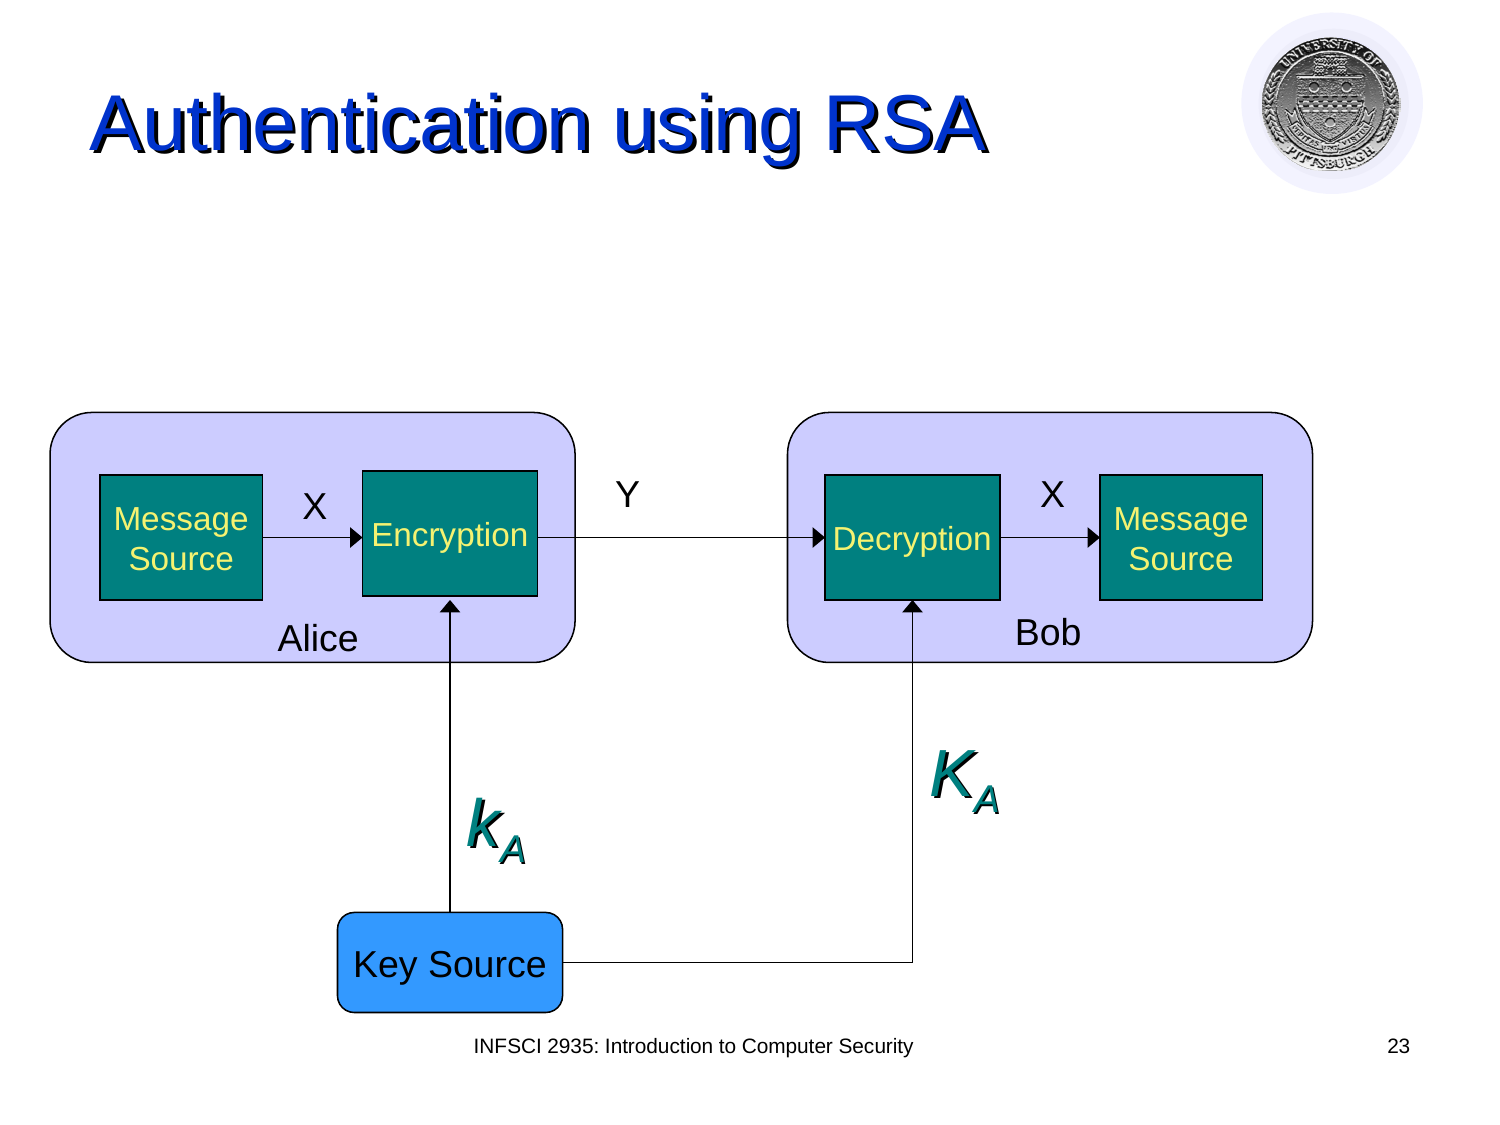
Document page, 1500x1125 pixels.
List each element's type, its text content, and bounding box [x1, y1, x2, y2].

text_box Key Source [337, 912, 563, 1013]
text_box kA [451, 771, 541, 879]
text_box Message Source [1099, 474, 1263, 600]
text_box Encryption [362, 470, 538, 596]
text_box X [287, 474, 343, 536]
text_box X [1025, 462, 1080, 523]
text_box Message Source [99, 474, 263, 600]
text_box KA [914, 721, 1015, 829]
text_box [50, 412, 576, 663]
text_box Bob [1000, 599, 1097, 661]
title Authentication using RSA [75, 24, 1426, 213]
text_box [787, 412, 1313, 663]
text_box Decryption [824, 474, 1000, 600]
text_box [787, 538, 912, 663]
text_box Y [600, 462, 655, 523]
text_box Alice [262, 605, 374, 667]
